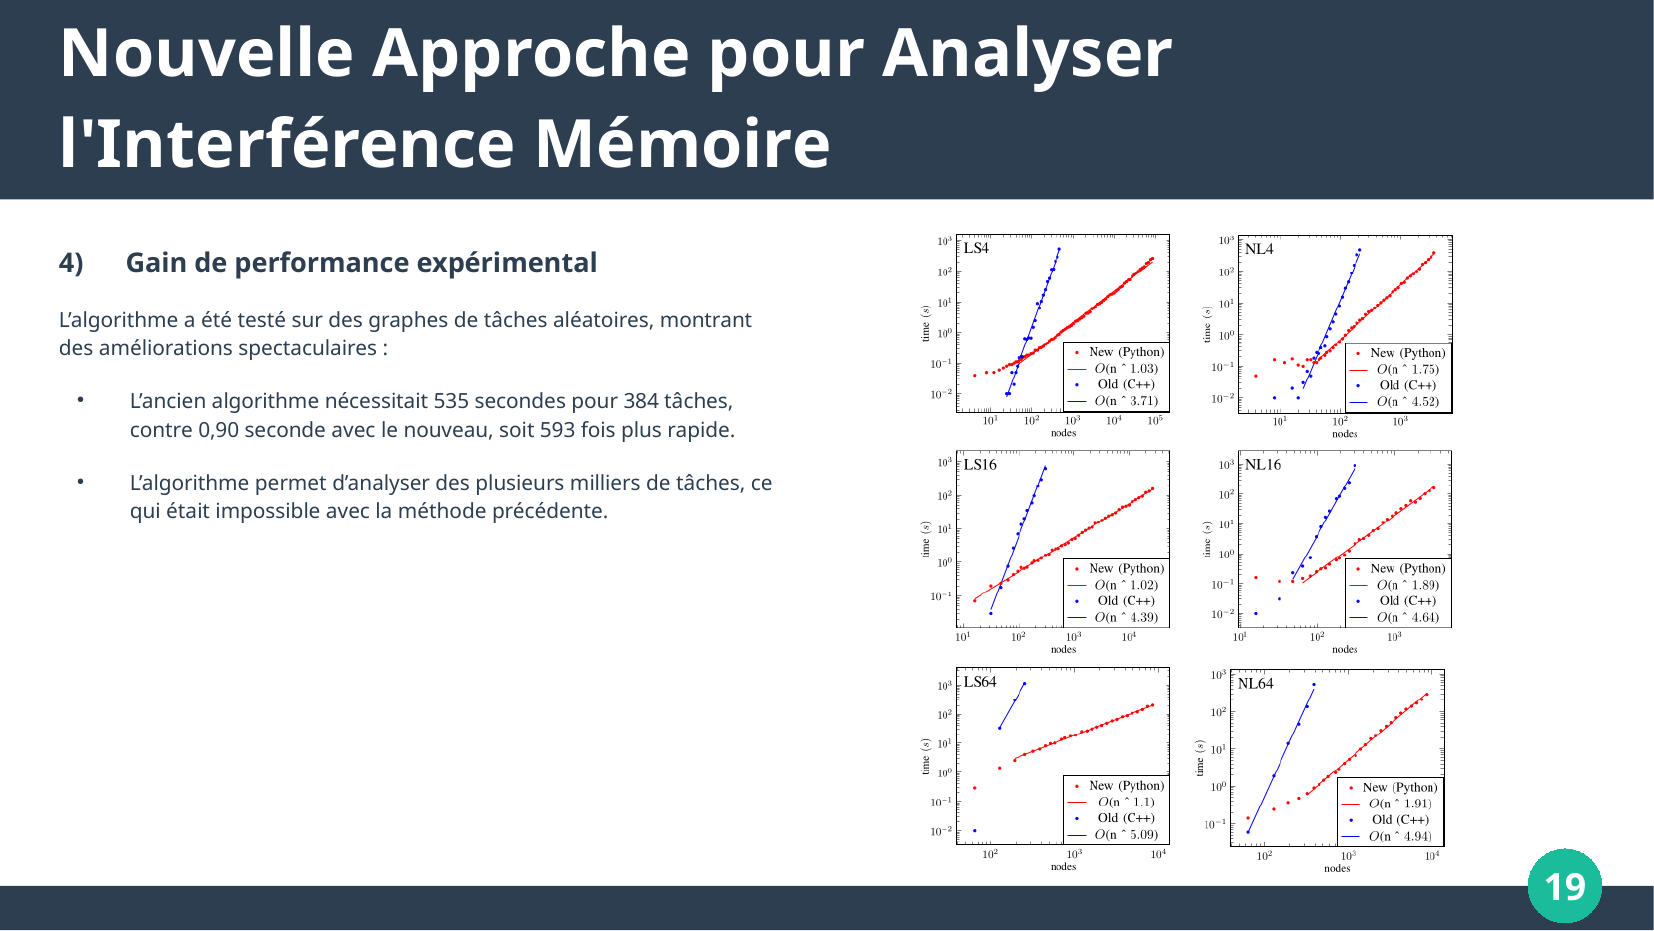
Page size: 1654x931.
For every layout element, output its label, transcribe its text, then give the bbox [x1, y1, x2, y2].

picture [907, 201, 1468, 877]
list 4) Gain de performance expérimental L’algorithme a été testé sur des graphes de tâches aléatoires, montrant des améliorations spectaculaires : L’ancien algorithme nécessitait 535 secondes pour 384 tâches, contre 0,90 seconde avec le nouveau, soit 593 fois plus rapide. L’algorithme permet d’analyser des plusieurs milliers de tâches, ce qui était impossible avec la méthode précédente. [59, 243, 788, 864]
title Nouvelle Approche pour Analyser l'Interférence Mémoire [59, 37, 1595, 155]
